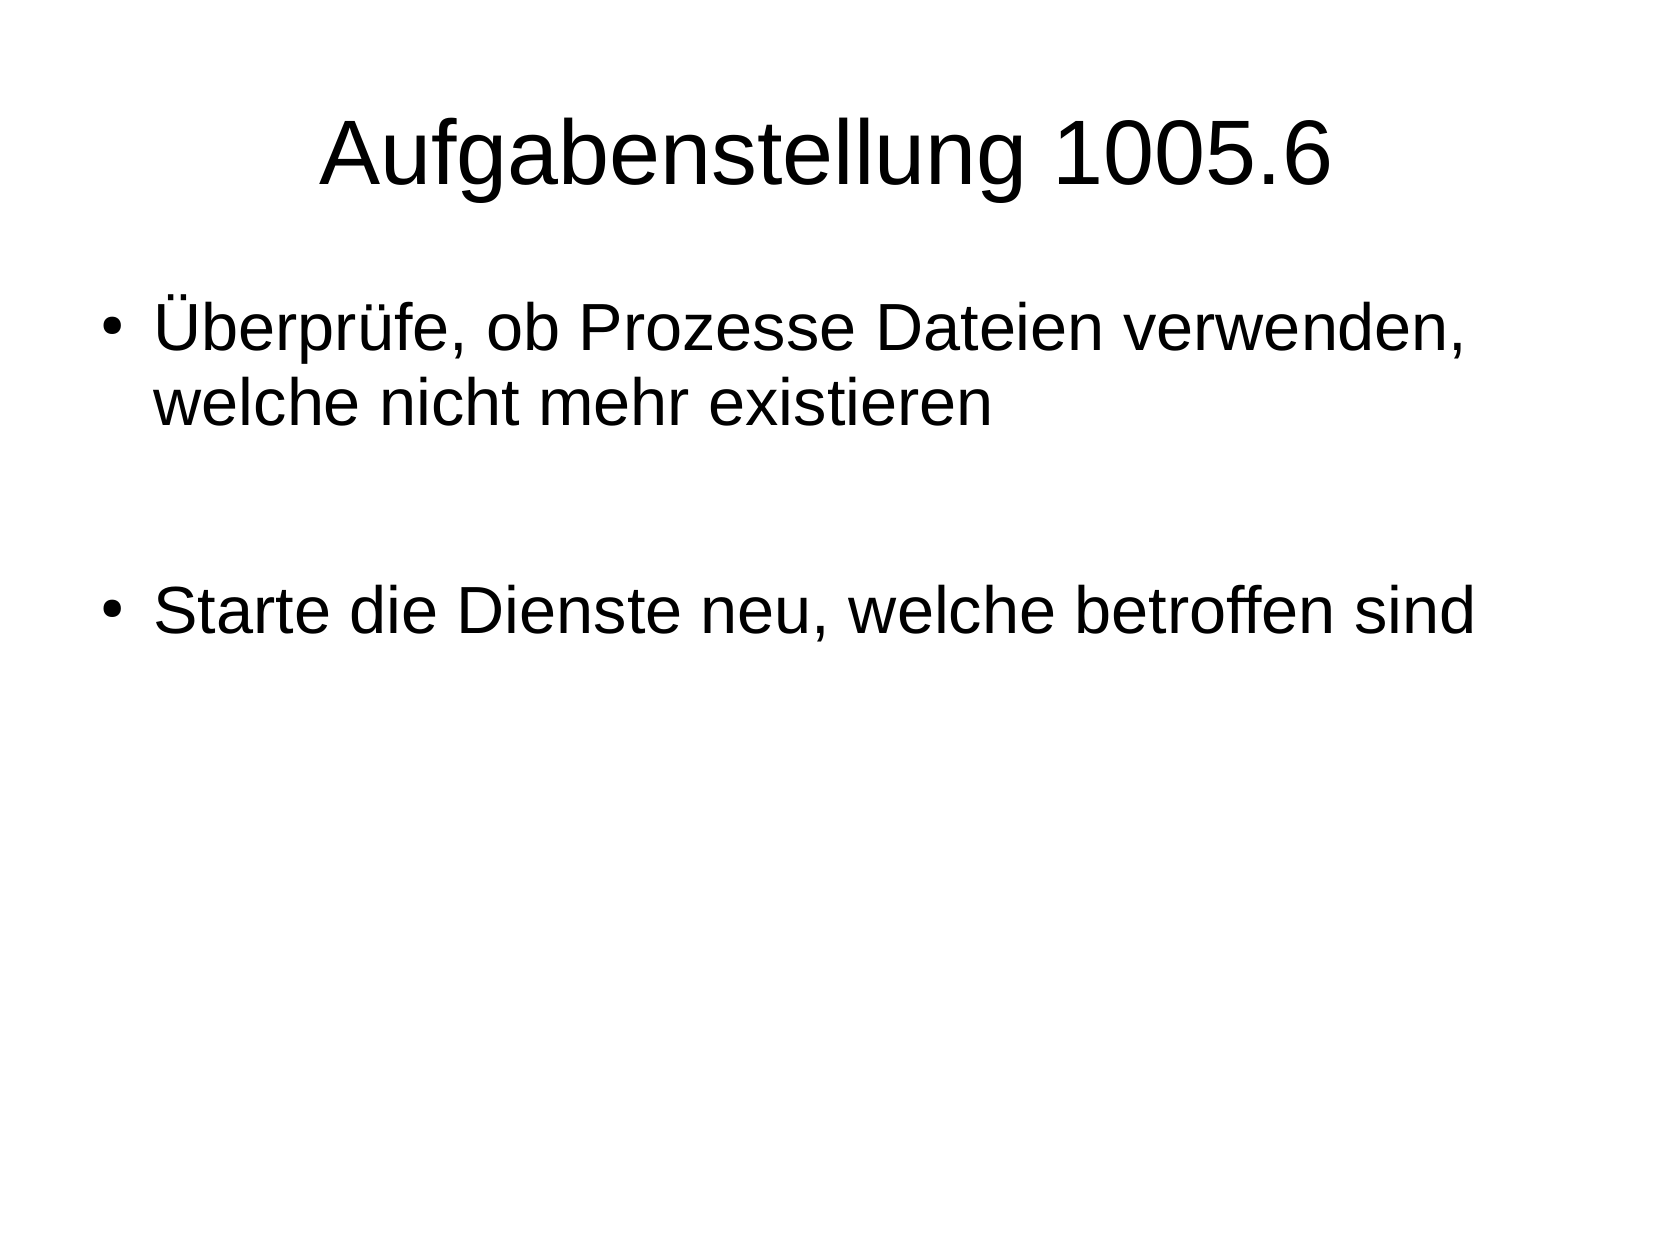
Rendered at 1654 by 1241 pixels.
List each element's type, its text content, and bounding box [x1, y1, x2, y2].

title Aufgabenstellung 1005.6 [82, 49, 1571, 257]
list Überprüfe, ob Prozesse Dateien verwenden, welche nicht mehr existieren Starte die Dienste neu, welche betroffen sind [82, 290, 1571, 1010]
